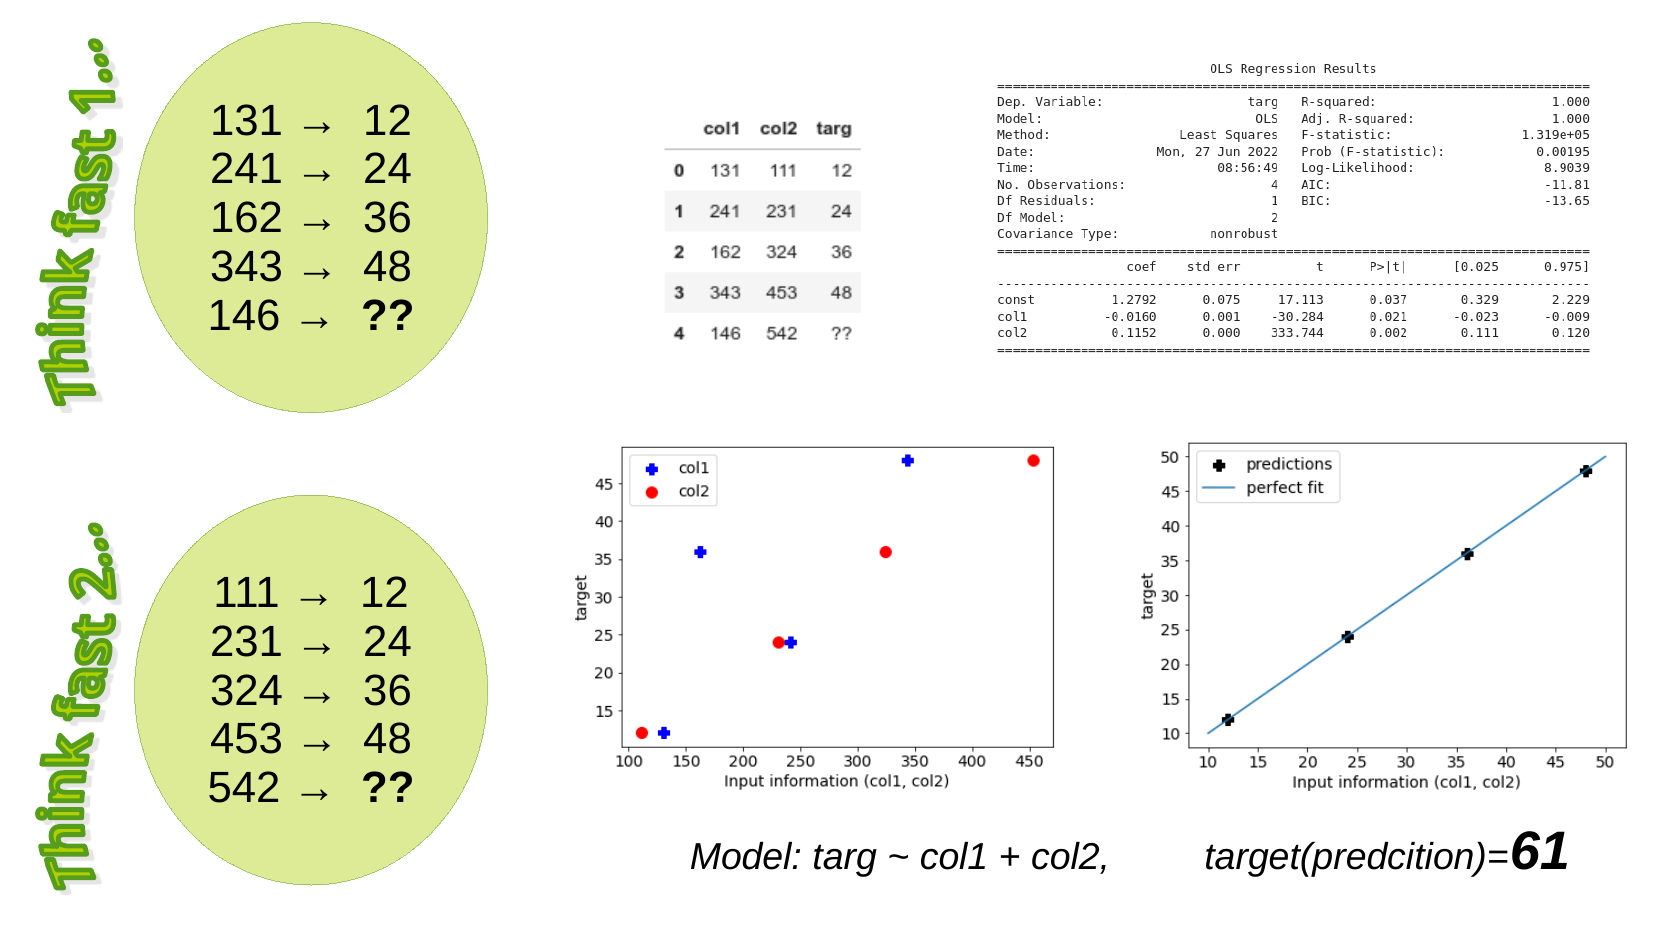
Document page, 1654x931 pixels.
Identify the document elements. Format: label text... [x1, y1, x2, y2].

text_box Think fast 1... [50, 288, 85, 317]
text_box Think fast 1... [41, 250, 92, 280]
text_box Think fast 2... [50, 772, 85, 801]
text_box Think fast 2... [70, 669, 106, 697]
picture [989, 57, 1595, 356]
text_box Think fast 1... [76, 156, 111, 180]
text_box Think fast 2... [40, 826, 87, 855]
picture [562, 438, 1064, 792]
picture [657, 108, 869, 358]
text_box Think fast 1... [70, 92, 114, 112]
text_box Think fast 2... [46, 859, 95, 889]
picture [1128, 436, 1637, 800]
text_box 131 → 12 241 → 24 162 → 36 343 → 48 146 → ?? [134, 22, 488, 413]
text_box Think fast 2... [76, 640, 111, 664]
text_box Think fast 1... [73, 131, 114, 153]
text_box Think fast 1... [70, 185, 106, 213]
text_box Think fast 2... [53, 696, 98, 719]
text_box Think fast 1... [53, 212, 98, 235]
text_box Model: targ ~ col1 + col2, target(predcition)=61 [675, 812, 1586, 889]
text_box Think fast 2... [41, 734, 92, 765]
text_box 111 → 12 231 → 24 324 → 36 453 → 48 542 → ?? [134, 495, 488, 886]
text_box Think fast 2... [70, 569, 115, 598]
text_box Think fast 2... [73, 615, 114, 638]
text_box Think fast 1... [46, 375, 95, 404]
text_box Think fast 1... [40, 342, 87, 370]
